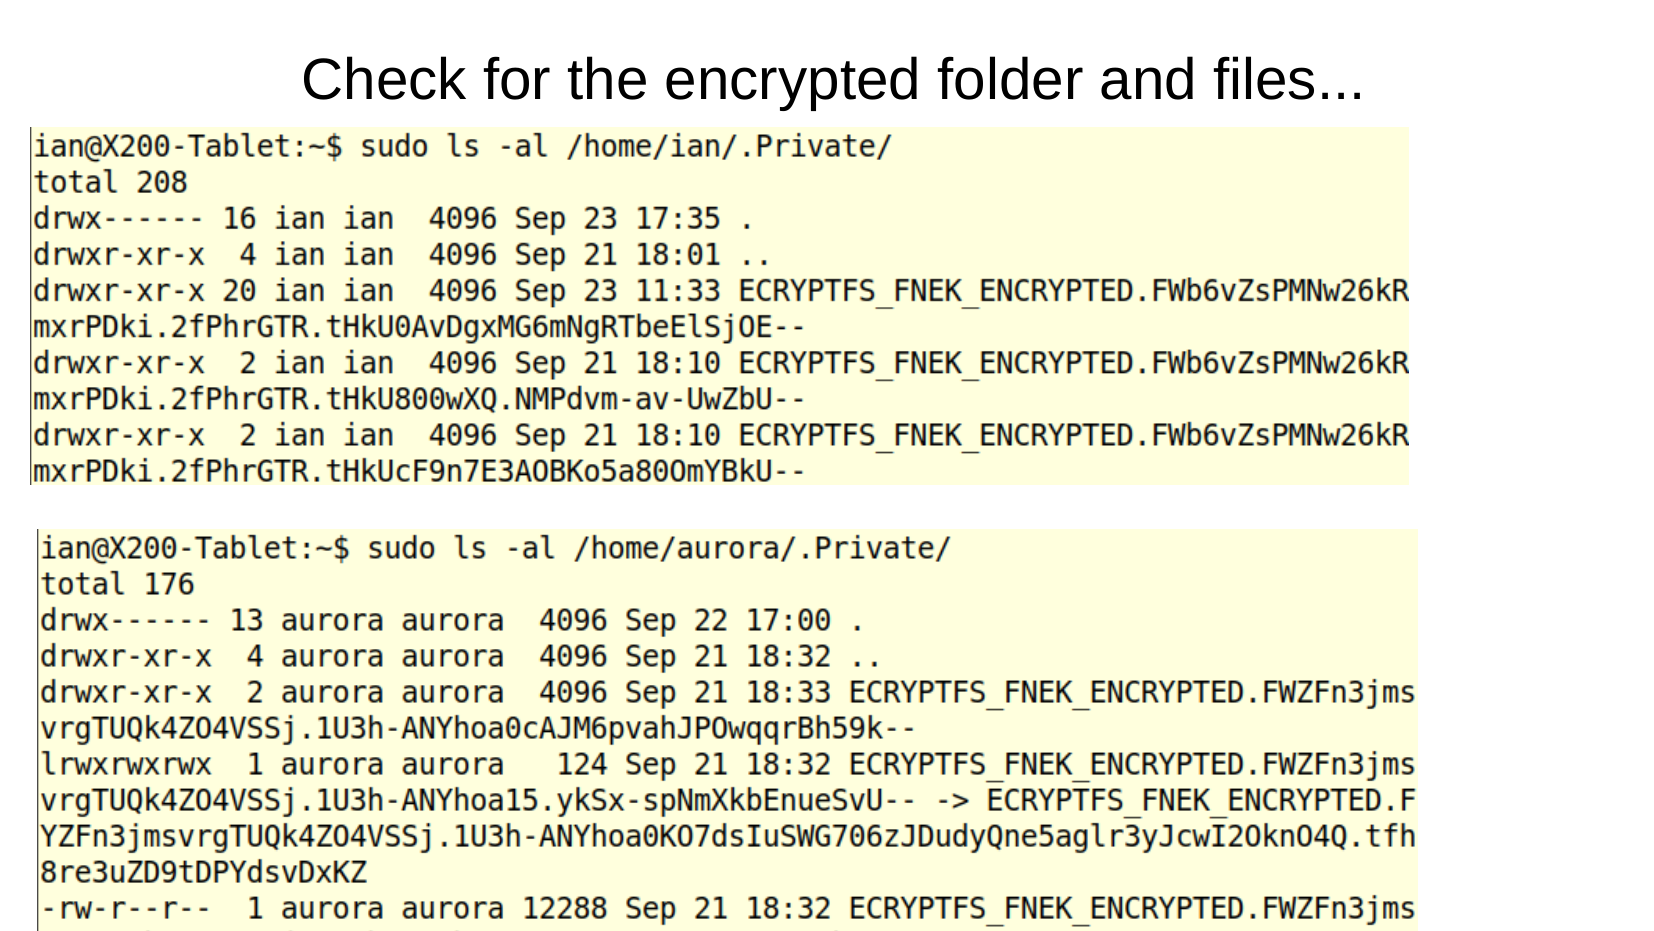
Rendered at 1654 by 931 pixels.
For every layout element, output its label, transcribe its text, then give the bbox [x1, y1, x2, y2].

picture [37, 529, 1418, 931]
picture [30, 127, 1409, 485]
title Check for the encrypted folder and files... [30, 14, 1621, 145]
